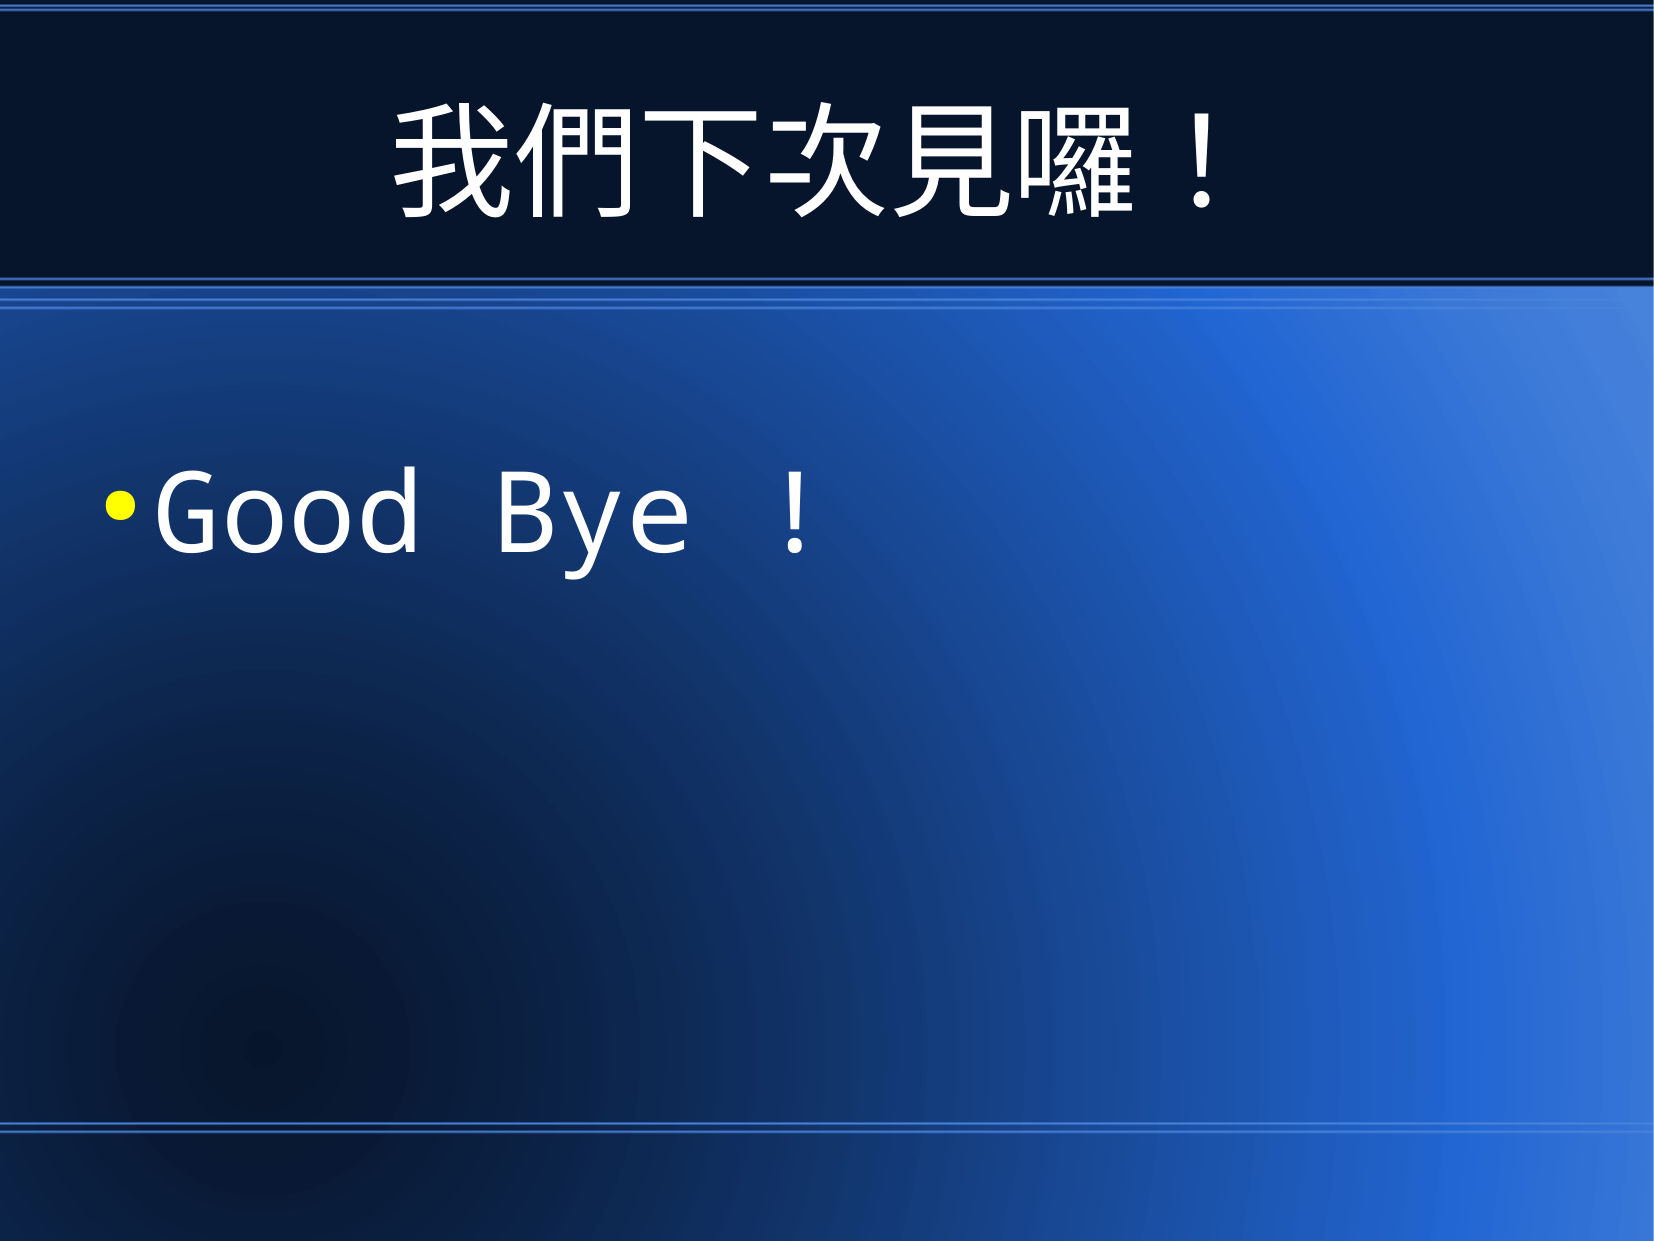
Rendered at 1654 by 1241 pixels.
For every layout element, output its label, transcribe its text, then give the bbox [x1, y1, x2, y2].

list Good Bye ! [82, 355, 1571, 1241]
picture [0, 0, 1654, 1241]
title 我們下次見囉！ [82, 49, 1571, 257]
